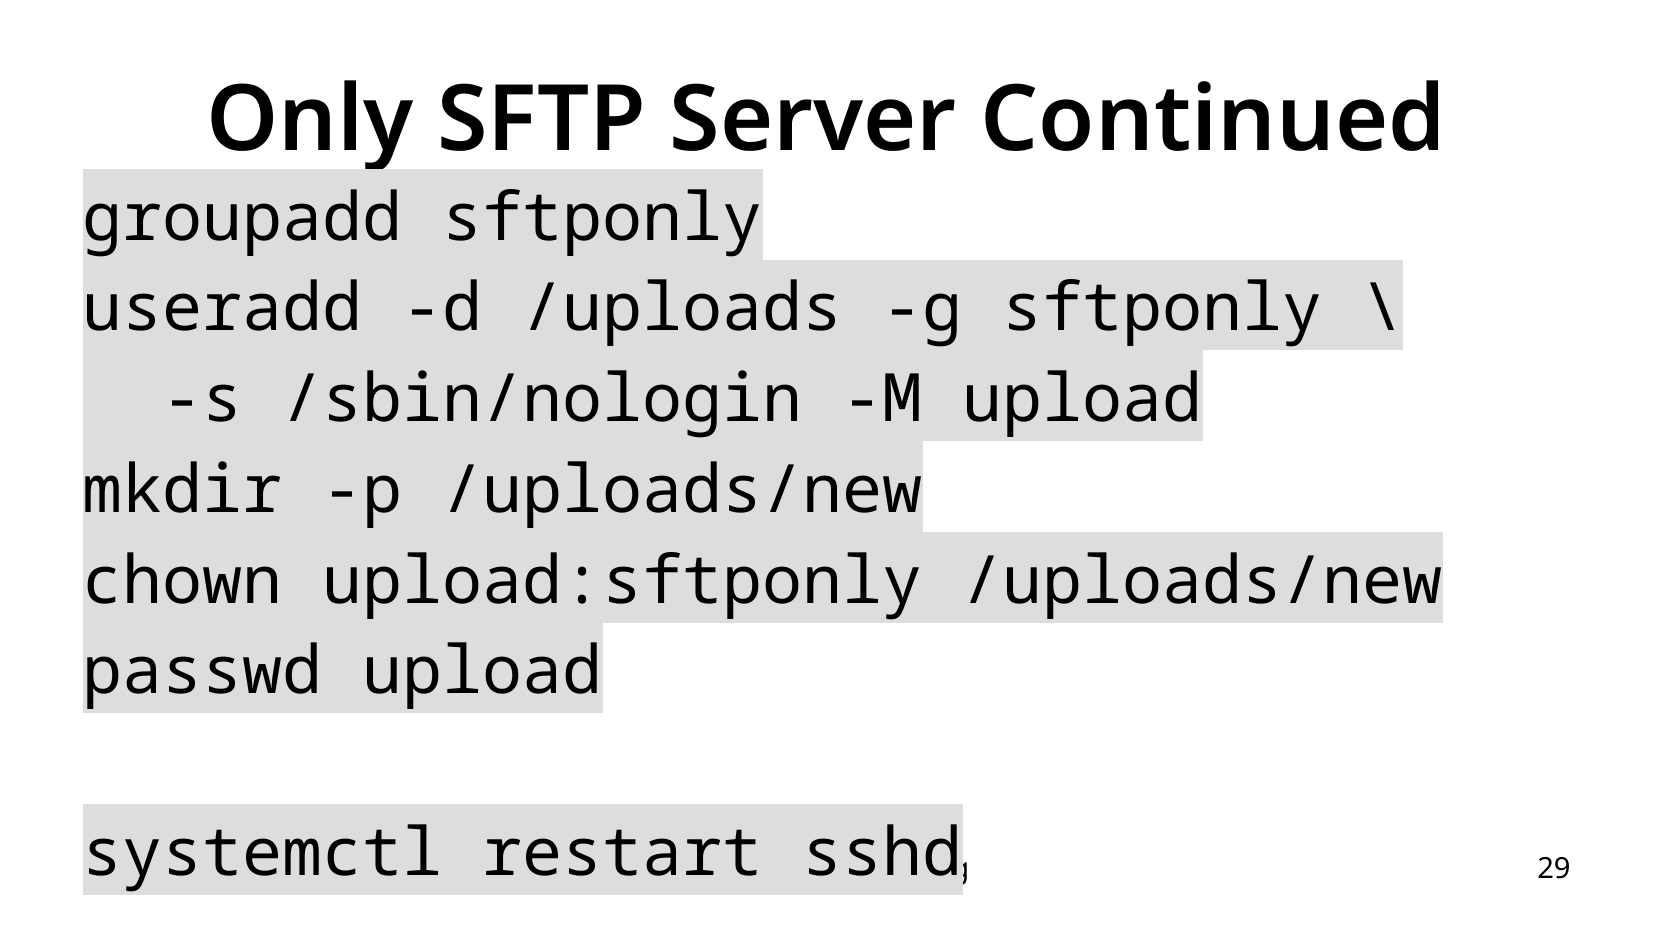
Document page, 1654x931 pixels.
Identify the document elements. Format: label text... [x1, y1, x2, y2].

subtitle groupadd sftponly useradd -d /uploads -g sftponly \ -s /sbin/nologin -M upload mkdir -p /uploads/new chown upload:sftponly /uploads/new passwd upload systemctl restart sshd [82, 168, 1571, 841]
title Only SFTP Server Continued [82, 37, 1571, 168]
